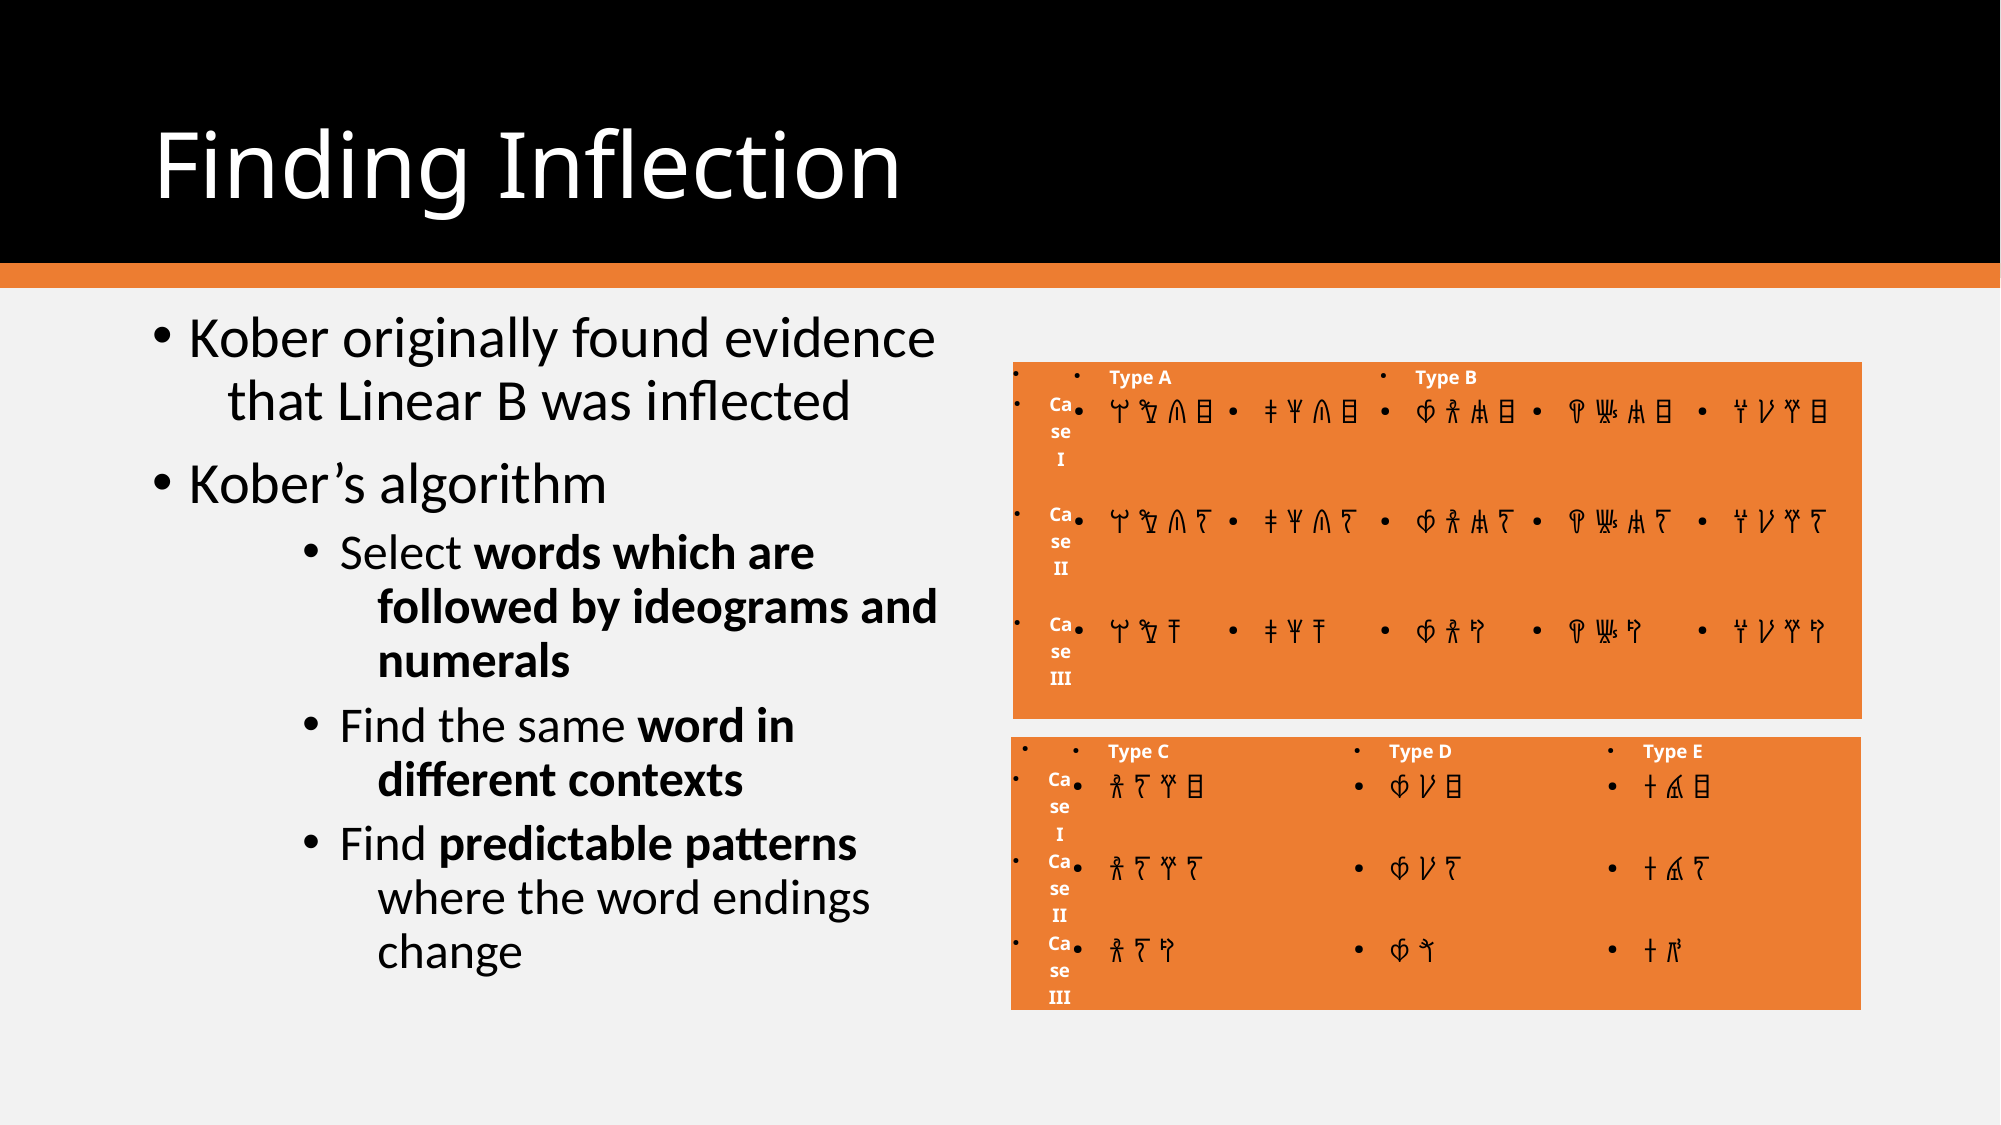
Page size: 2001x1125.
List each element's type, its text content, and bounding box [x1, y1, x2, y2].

table_cell 𐀞 𐀂 𐀵 [1228, 609, 1380, 719]
table_cell 𐀞 𐀂 𐀴 𐀍 [1228, 499, 1380, 609]
table_header Type D [1354, 737, 1608, 765]
table_cell 𐀪 𐀍 𐀛 𐀊 [1073, 765, 1354, 846]
table_cell 𐀪 𐀍 𐀰 [1073, 928, 1354, 1010]
table_cell 𐀶 𐀪 𐀯 𐀍 [1380, 499, 1532, 609]
table_cell 𐀶 𐀗 [1354, 928, 1608, 1010]
table_header Type C [1073, 737, 1354, 765]
table_cell Case II [1013, 499, 1074, 609]
list Kober originally found evidence that Linear B was inflected Kober’s algorithm Select words which are followed by ideograms and numerals Find the same word in different contexts Find predictable patterns where the word endings change [137, 299, 988, 1014]
table_cell 𐀫 𐀹 𐀍 [1608, 846, 1861, 928]
table_cell 𐀶 𐀖 𐀊 [1354, 765, 1608, 846]
table_cell 𐀬 𐀑 𐀴 𐀊 [1074, 390, 1228, 499]
table_header Type B [1380, 362, 1862, 390]
table_header Type A [1074, 362, 1380, 390]
table_cell Case I [1013, 390, 1074, 499]
table_cell Case III [1013, 609, 1074, 719]
table_cell 𐀪 𐀍 𐀛 𐀍 [1073, 846, 1354, 928]
table_cell 𐀬 𐀑 𐀴 𐀍 [1074, 499, 1228, 609]
table_cell 𐀞 𐀂 𐀴 𐀊 [1228, 390, 1380, 499]
table_cell 𐀒 𐀜 𐀯 𐀊 [1532, 390, 1697, 499]
table_cell 𐀶 𐀪 𐀰 [1380, 609, 1532, 719]
table_cell Case III [1011, 928, 1073, 1010]
table_header [1011, 737, 1073, 765]
table_cell 𐀒 𐀜 𐀰 [1532, 609, 1697, 719]
table_header Type E [1608, 737, 1861, 765]
table_cell Case II [1011, 846, 1073, 928]
table_cell 𐀦 𐀖 𐀛 𐀰 [1697, 609, 1862, 719]
table_cell 𐀦 𐀖 𐀛 𐀊 [1697, 390, 1862, 499]
table_cell 𐀫 𐀺 [1608, 928, 1861, 1010]
table_header [1013, 362, 1074, 390]
table_cell 𐀒 𐀜 𐀯 𐀍 [1532, 499, 1697, 609]
table_cell 𐀦 𐀖 𐀛 𐀍 [1697, 499, 1862, 609]
table_cell 𐀶 𐀖 𐀍 [1354, 846, 1608, 928]
table_cell 𐀶 𐀪 𐀯 𐀊 [1380, 390, 1532, 499]
table_cell 𐀫 𐀹 𐀊 [1608, 765, 1861, 846]
table_cell 𐀬 𐀑 𐀵 [1074, 609, 1228, 719]
table_cell Case I [1011, 765, 1073, 846]
title Finding Inflection [137, 59, 1863, 278]
